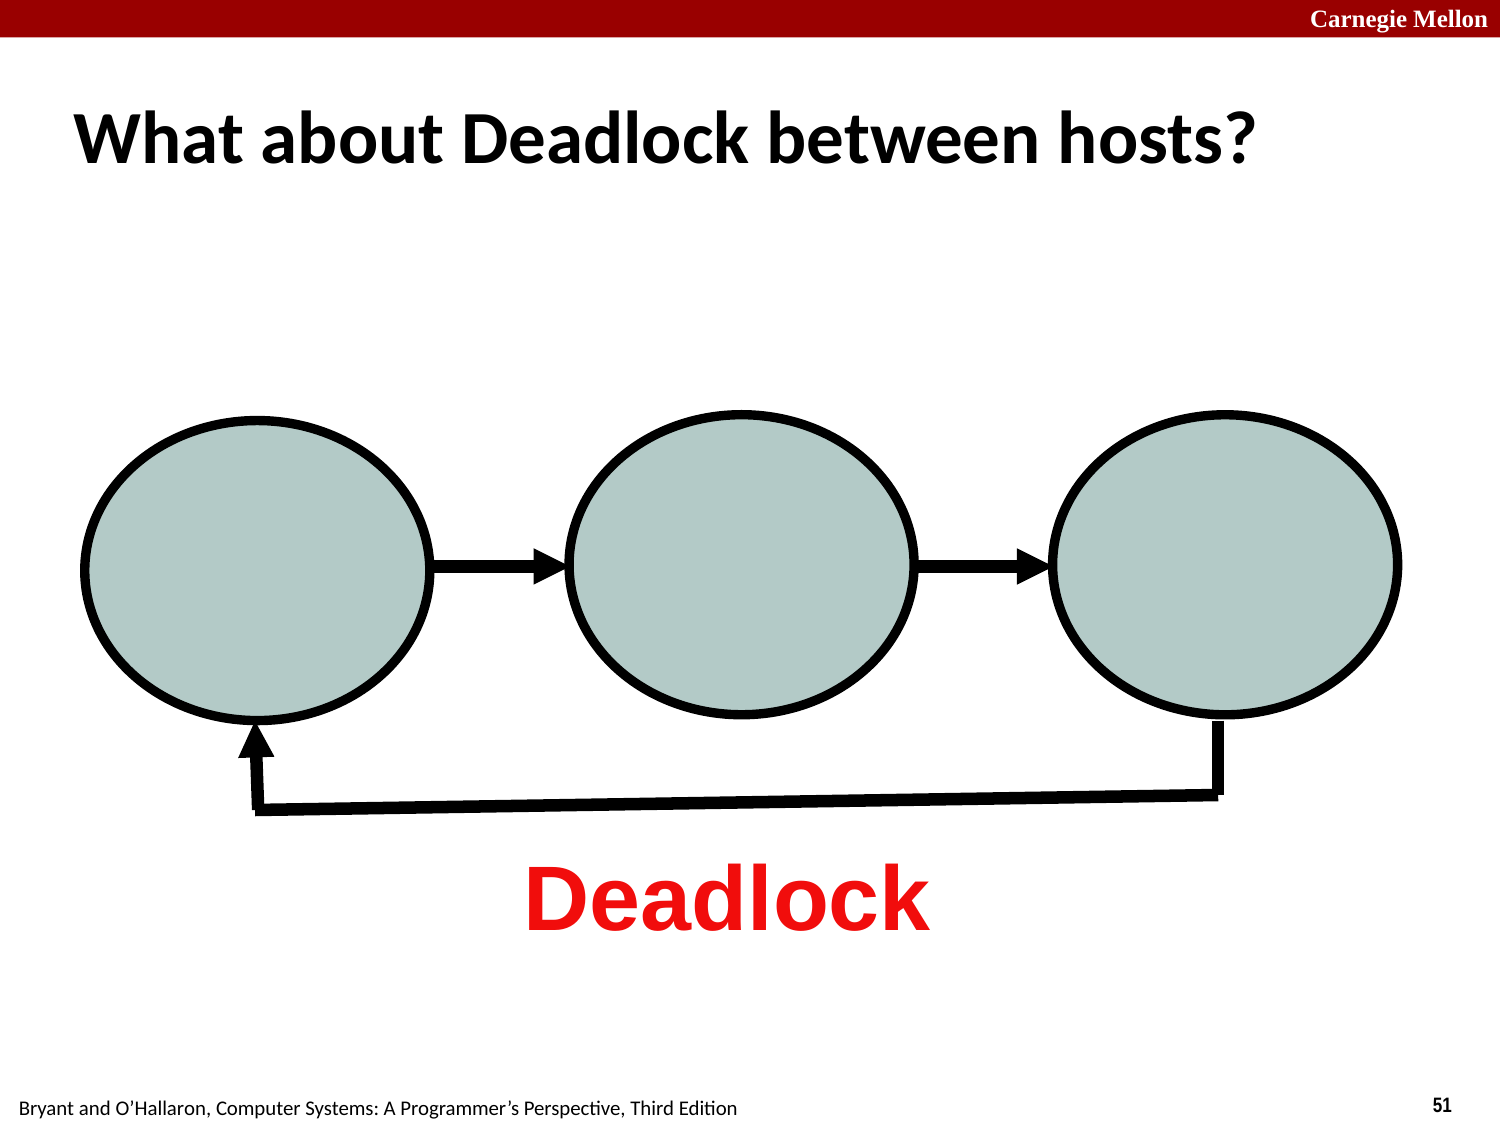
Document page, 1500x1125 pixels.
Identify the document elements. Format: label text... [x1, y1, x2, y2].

text_box [1052, 414, 1398, 715]
text_box [84, 420, 430, 721]
text_box [569, 414, 915, 715]
title What about Deadlock between hosts? [58, 71, 1304, 197]
text_box Deadlock [420, 840, 1036, 958]
